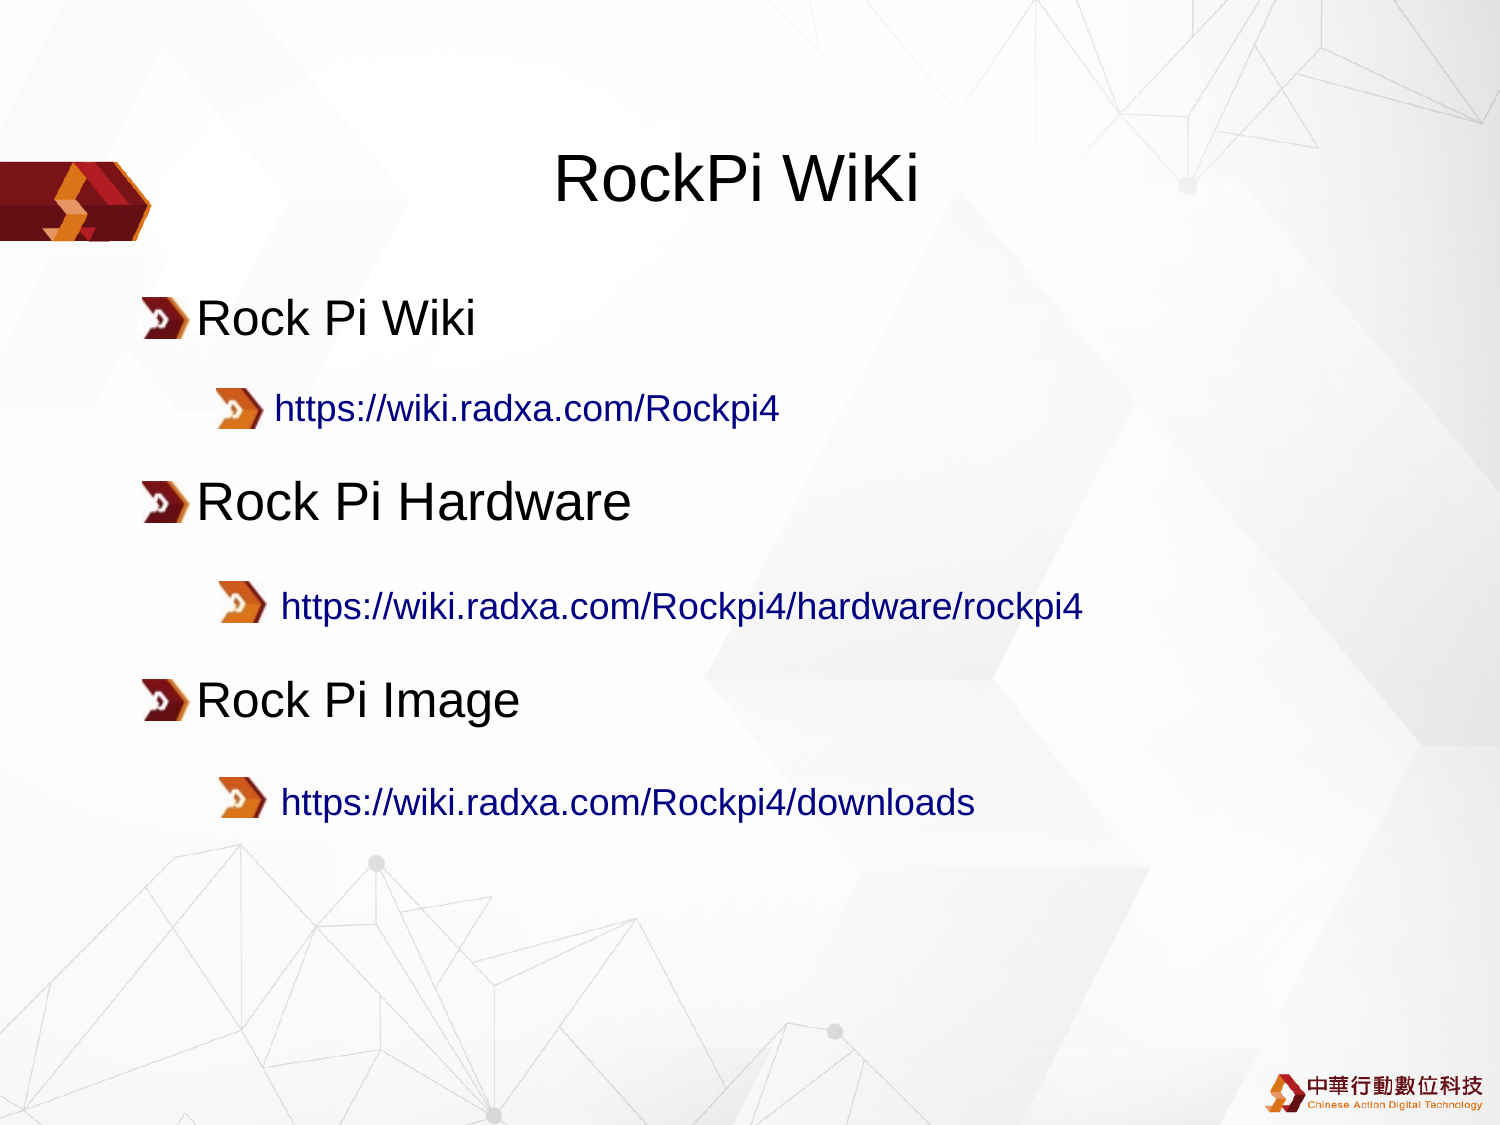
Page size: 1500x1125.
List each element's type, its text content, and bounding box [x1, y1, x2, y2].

list Rock Pi Wiki https://wiki.radxa.com/Rockpi4 Rock Pi Hardware https://wiki.radxa.com/Rockpi4/hardware/rockpi4 Rock Pi Image https://wiki.radxa.com/Rockpi4/downloads [107, 290, 1425, 943]
title RockPi WiKi [107, 101, 1367, 255]
picture [0, 0, 1500, 1125]
